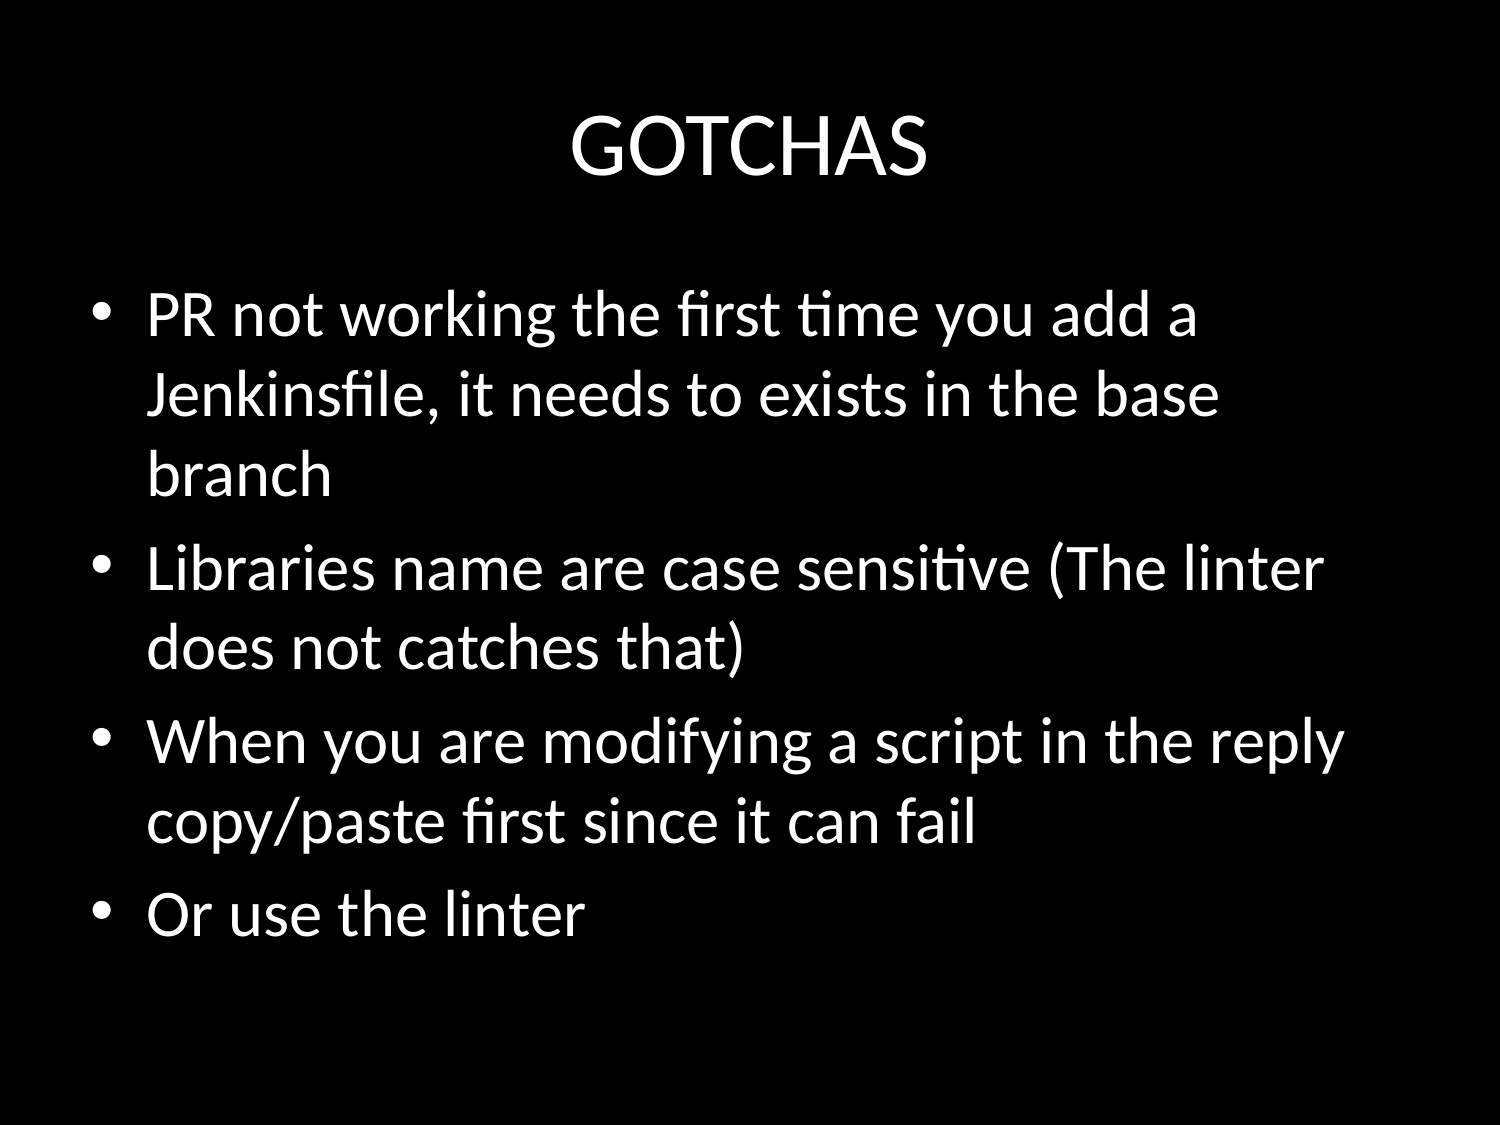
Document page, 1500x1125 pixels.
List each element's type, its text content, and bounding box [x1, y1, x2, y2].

list PR not working the first time you add a Jenkinsfile, it needs to exists in the base branch Libraries name are case sensitive (The linter does not catches that) When you are modifying a script in the reply copy/paste first since it can fail Or use the linter [75, 262, 1425, 1005]
title GOTCHAS [75, 45, 1425, 233]
